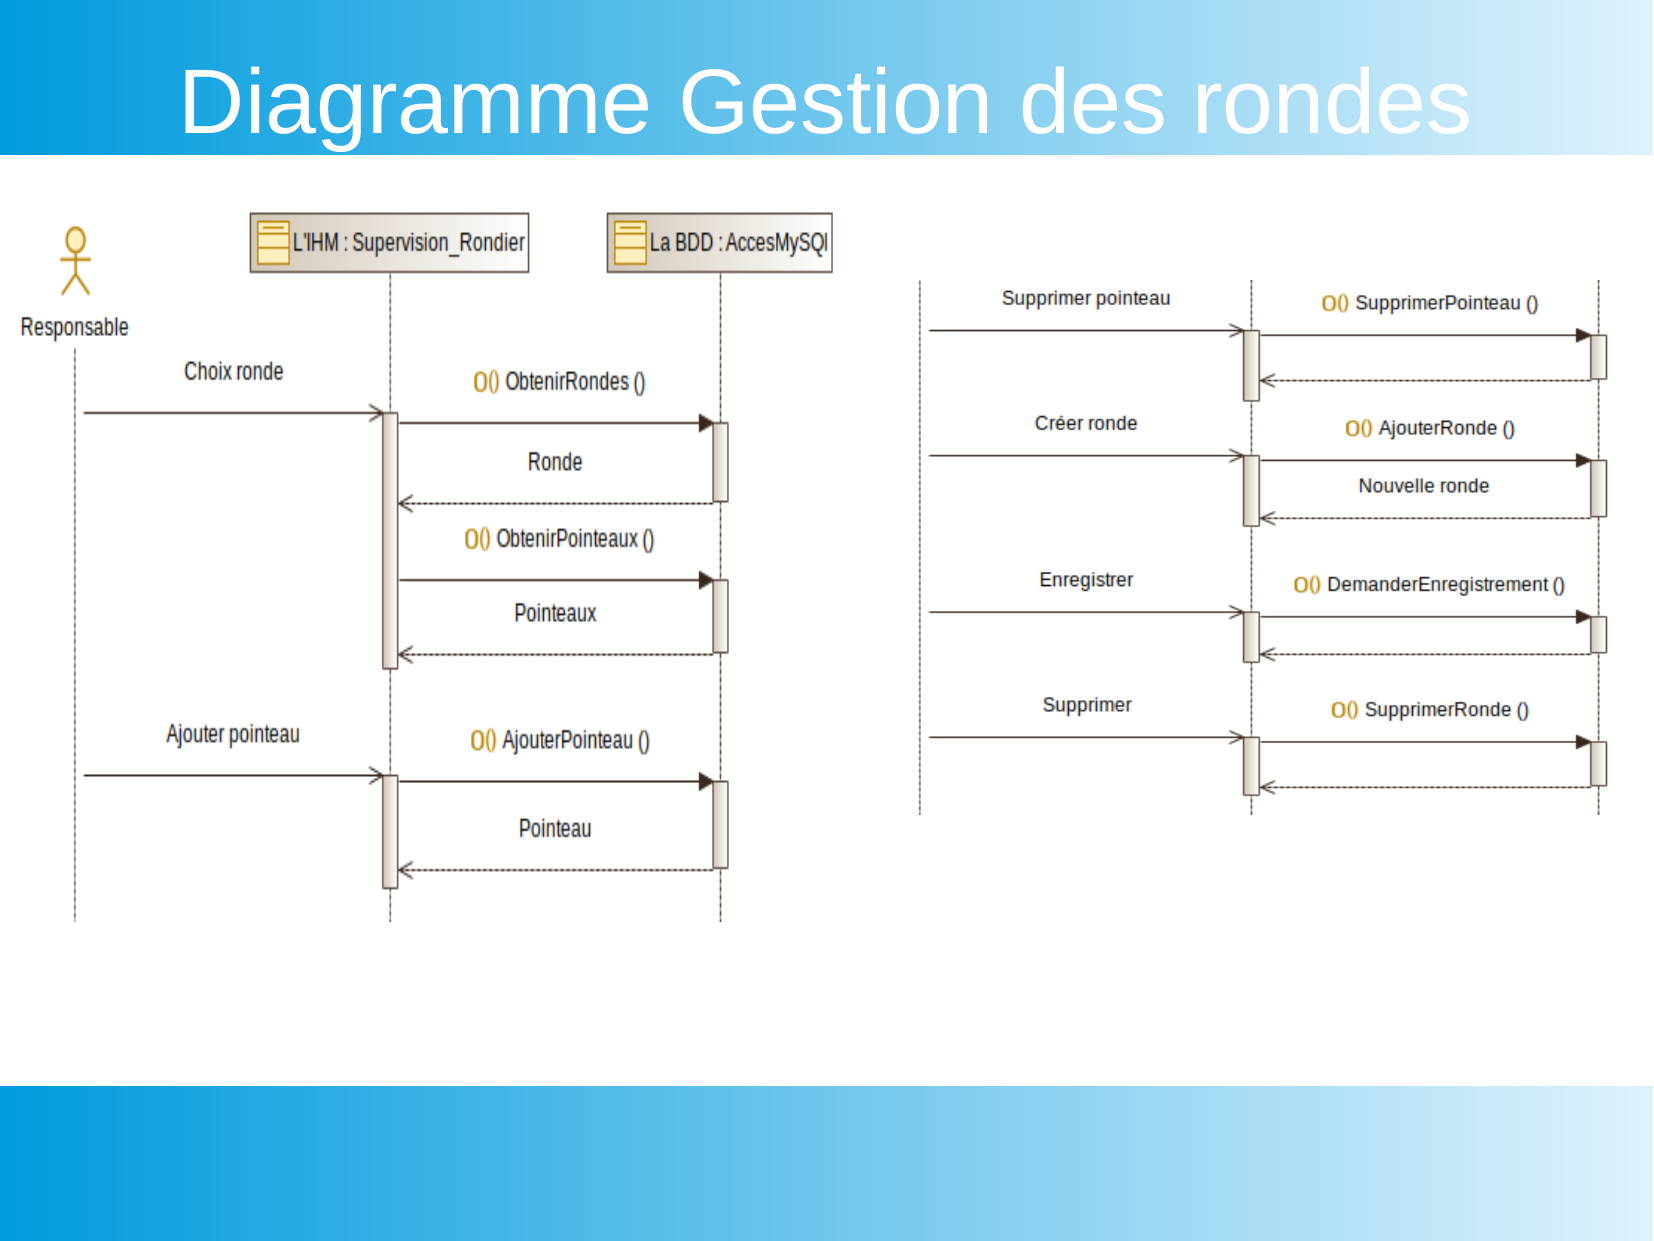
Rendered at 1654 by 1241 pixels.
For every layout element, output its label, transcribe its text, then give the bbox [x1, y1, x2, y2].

picture [0, 201, 839, 922]
picture [874, 280, 1654, 815]
title Diagramme Gestion des rondes [82, 49, 1571, 155]
